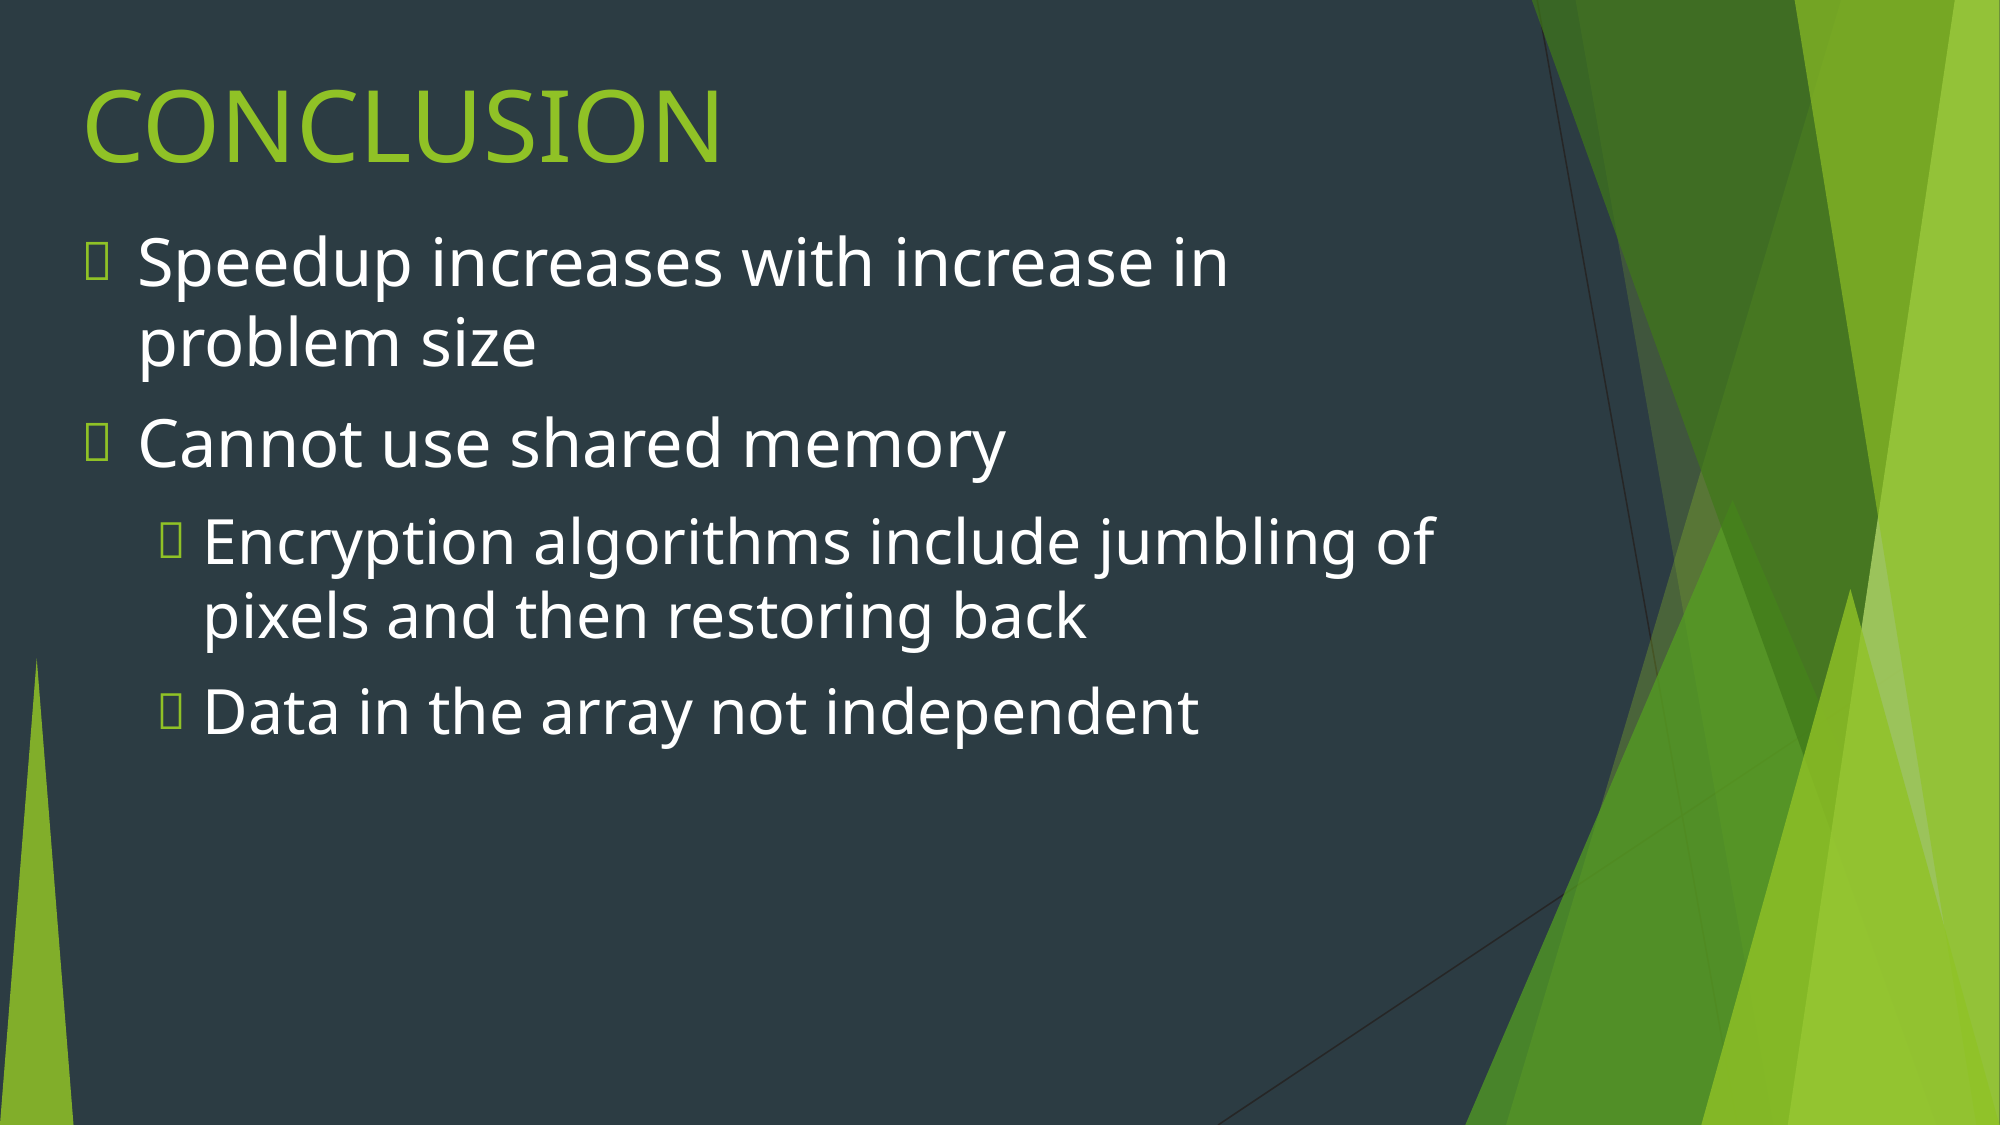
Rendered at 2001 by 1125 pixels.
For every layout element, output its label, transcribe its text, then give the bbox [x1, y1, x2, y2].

title CONCLUSION [66, 55, 1477, 212]
list Speedup increases with increase in problem size Cannot use shared memory Encryption algorithms include jumbling of pixels and then restoring back Data in the array not independent [66, 212, 1477, 850]
